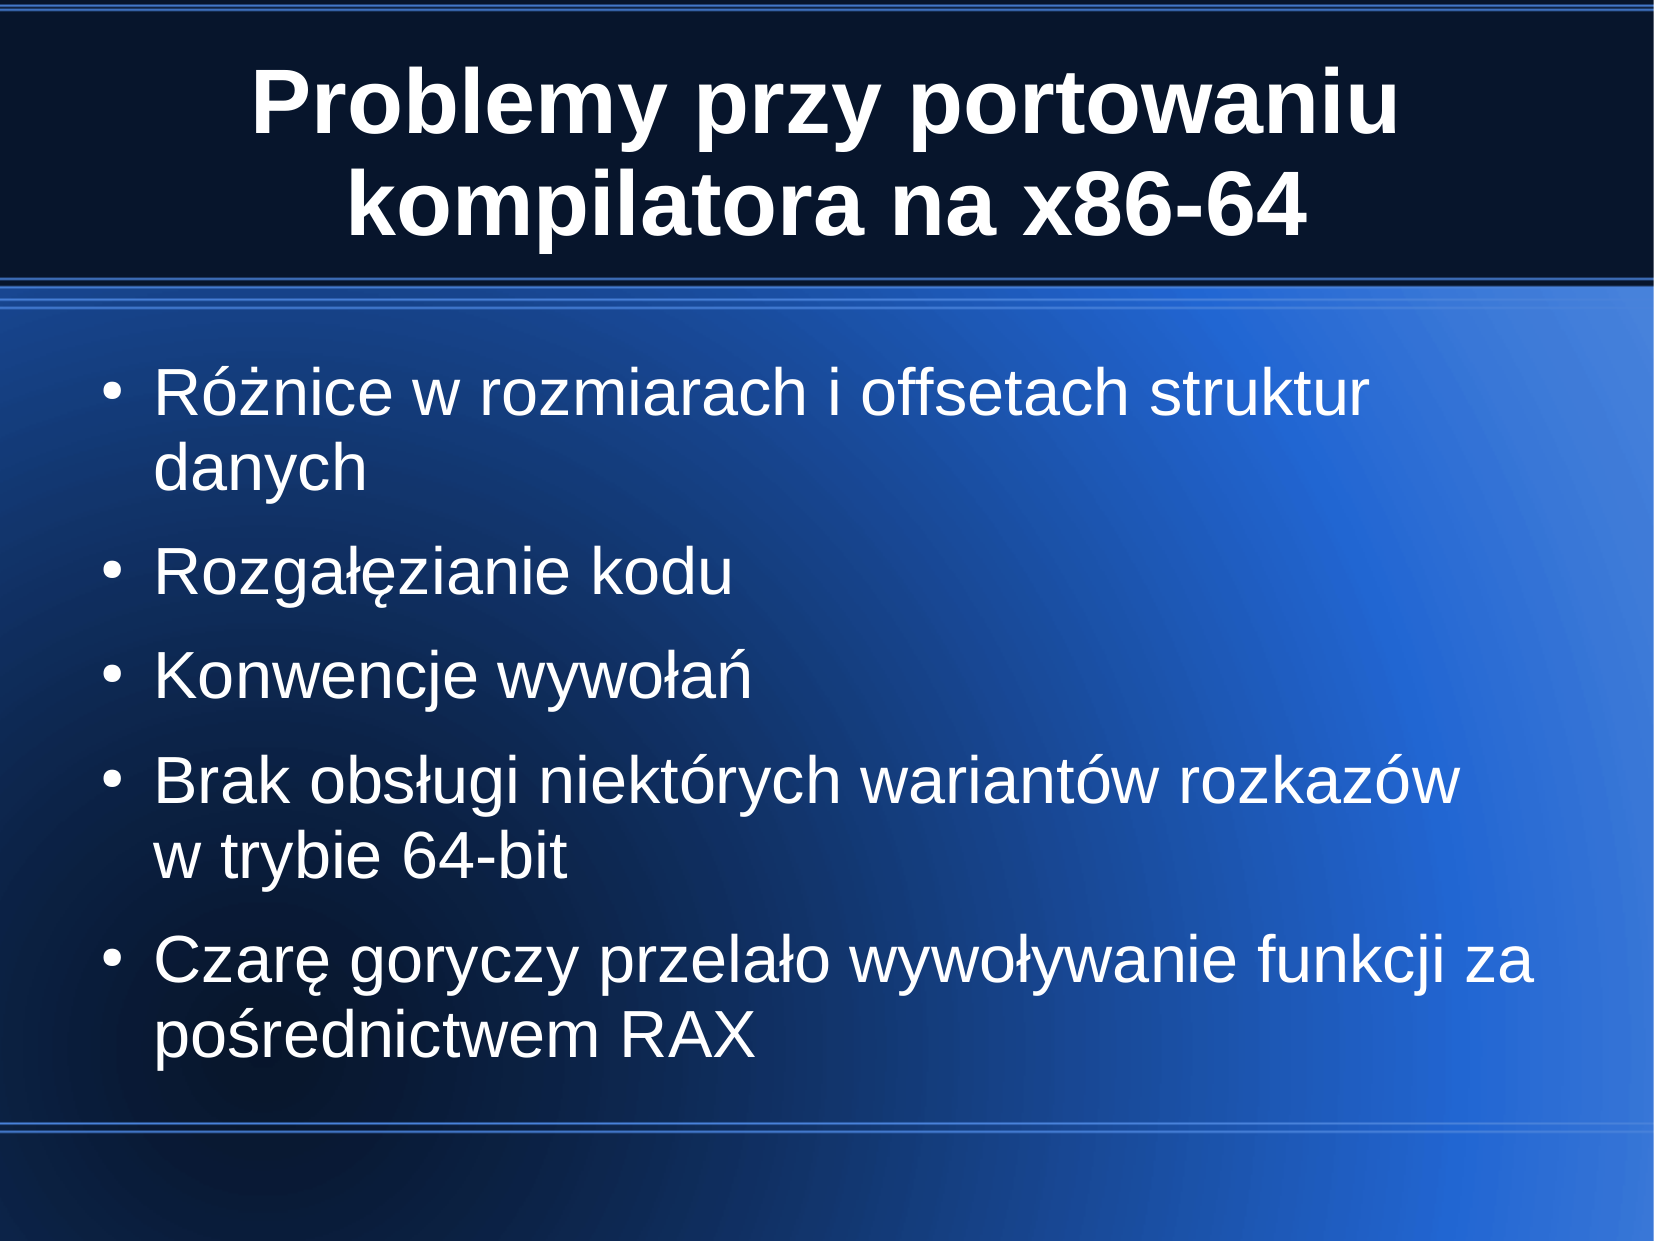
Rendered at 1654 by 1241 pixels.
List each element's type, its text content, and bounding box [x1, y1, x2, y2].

picture [0, 0, 1654, 1241]
title Problemy przy portowaniu kompilatora na x86-64 [82, 49, 1571, 257]
list Różnice w rozmiarach i offsetach struktur danych Rozgałęzianie kodu Konwencje wywołań Brak obsługi niektórych wariantów rozkazów w trybie 64-bit Czarę goryczy przelało wywoływanie funkcji za pośrednictwem RAX [82, 355, 1571, 1075]
